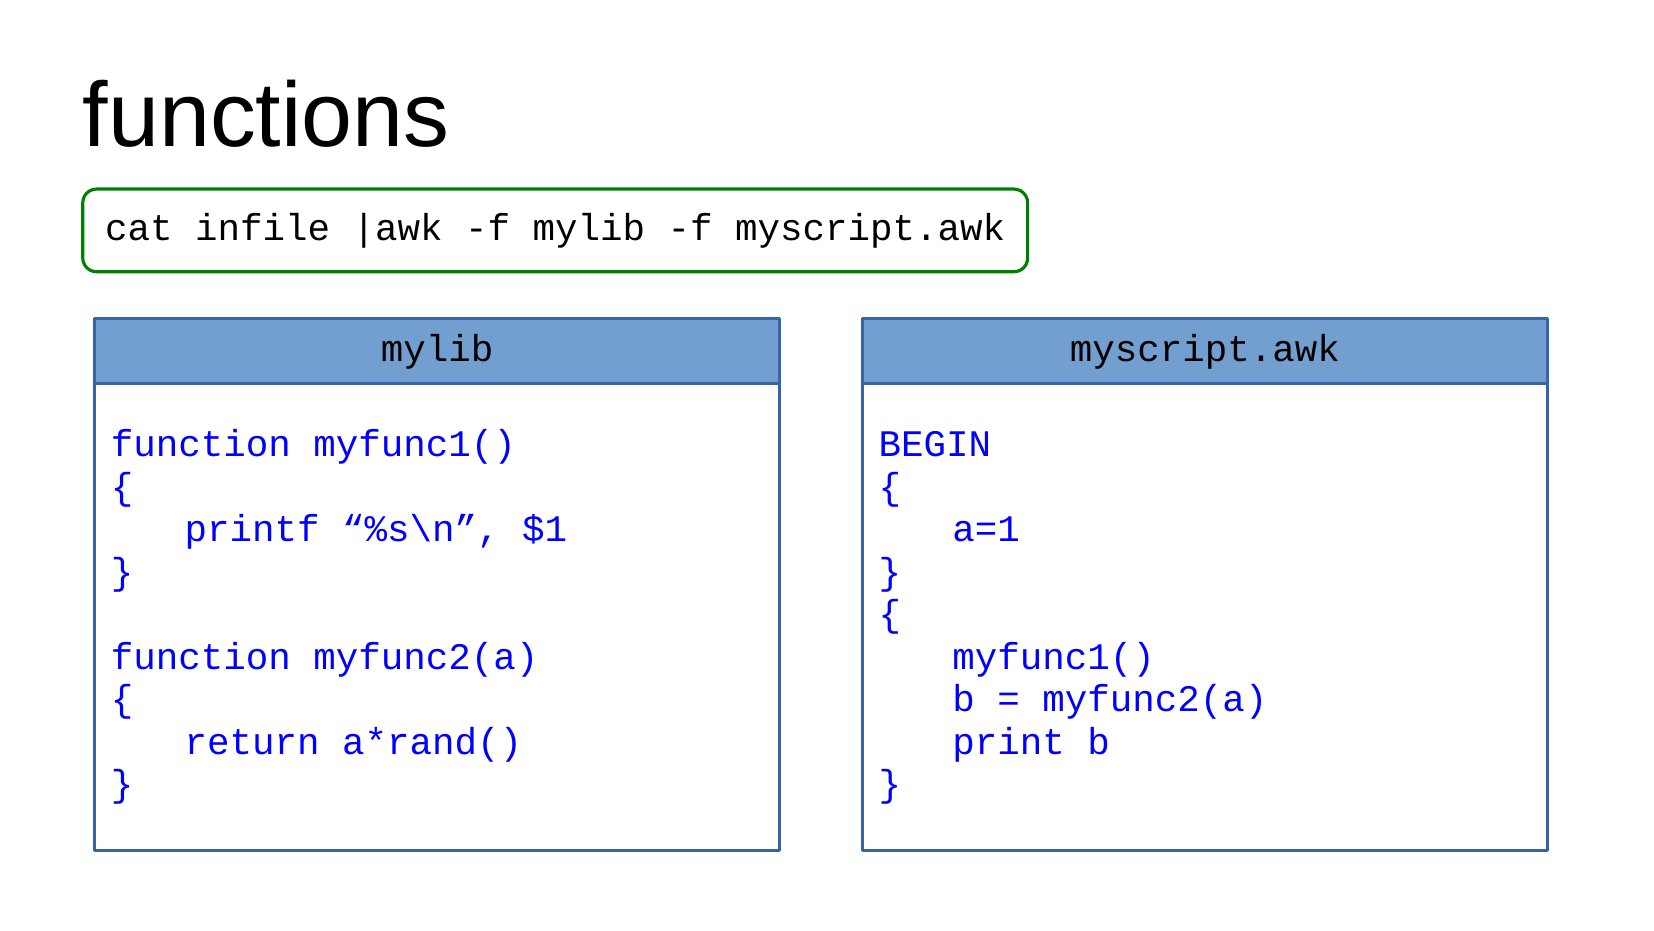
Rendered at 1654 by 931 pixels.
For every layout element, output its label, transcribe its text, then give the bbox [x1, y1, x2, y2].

text_box function myfunc1() { printf “%s\n”, $1 } function myfunc2(a) { return a*rand() } [94, 384, 780, 851]
text_box BEGIN { a=1 } { myfunc1() b = myfunc2(a) print b } [862, 384, 1548, 851]
text_box mylib [94, 318, 780, 384]
text_box cat infile |awk -f mylib -f myscript.awk [82, 189, 1028, 272]
title functions [82, 37, 1571, 193]
text_box myscript.awk [862, 318, 1548, 384]
